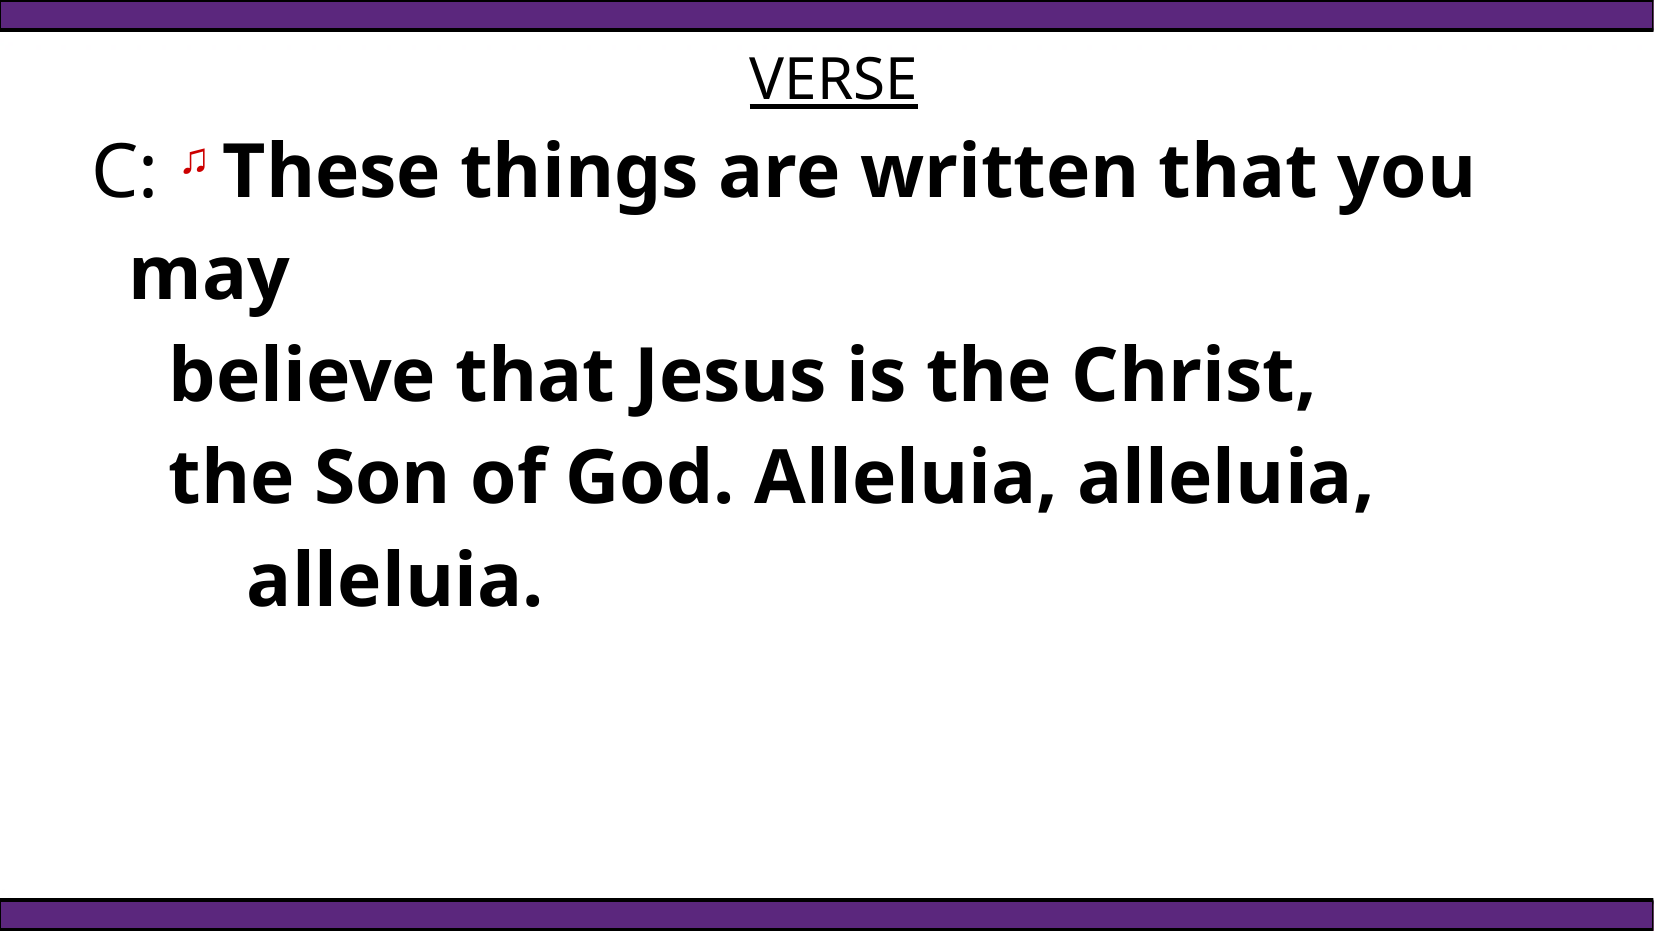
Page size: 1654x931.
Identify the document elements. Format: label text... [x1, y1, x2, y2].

picture [0, 31, 1654, 900]
text_box [0, 900, 1654, 931]
text_box VERSE C: ♫ These things are written that you may believe that Jesus is the Christ, the Son of God. Alleluia, alleluia, alleluia. [76, 30, 1592, 522]
text_box [0, 0, 1654, 31]
